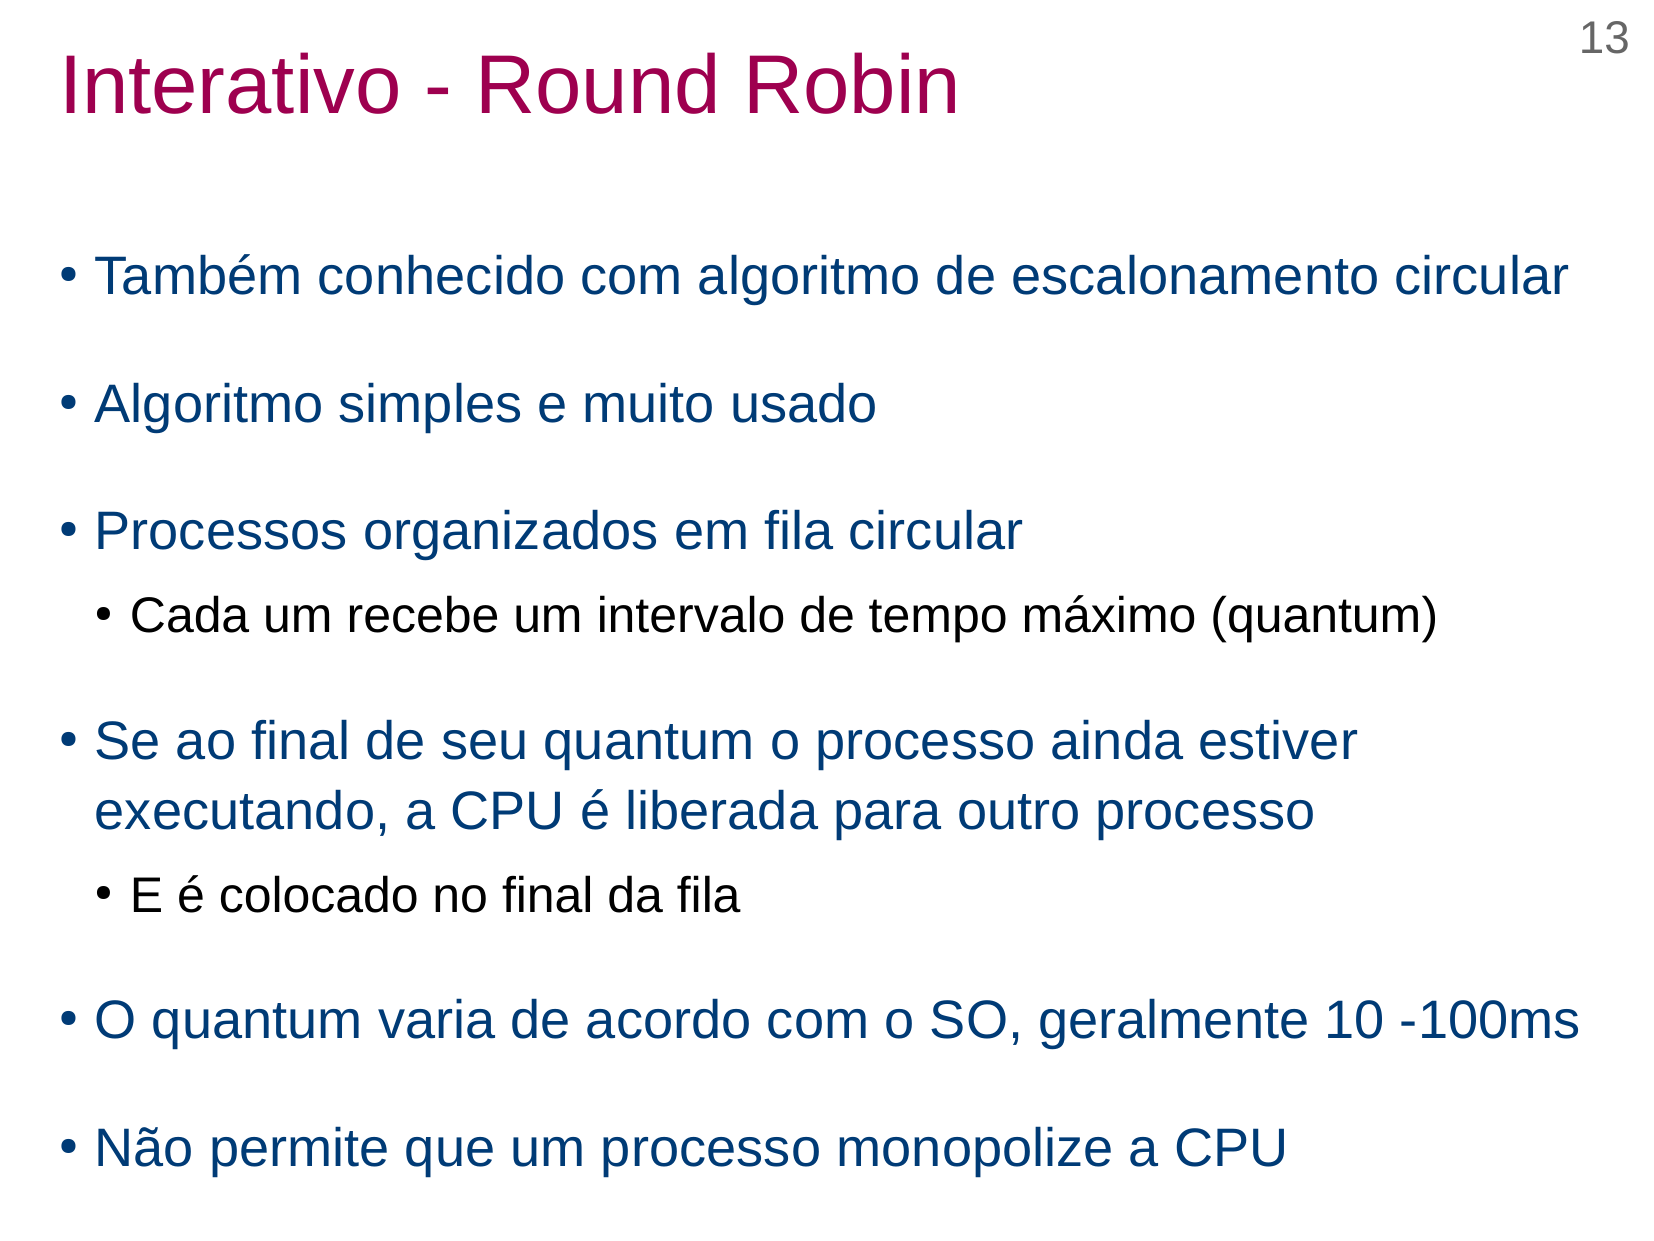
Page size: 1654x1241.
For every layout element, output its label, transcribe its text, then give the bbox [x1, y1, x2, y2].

list Também conhecido com algoritmo de escalonamento circular Algoritmo simples e muito usado Processos organizados em fila circular Cada um recebe um intervalo de tempo máximo (quantum) Se ao final de seu quantum o processo ainda estiver executando, a CPU é liberada para outro processo E é colocado no final da fila O quantum varia de acordo com o SO, geralmente 10 -100ms Não permite que um processo monopolize a CPU [59, 236, 1595, 1211]
title Interativo - Round Robin [59, 29, 1595, 148]
